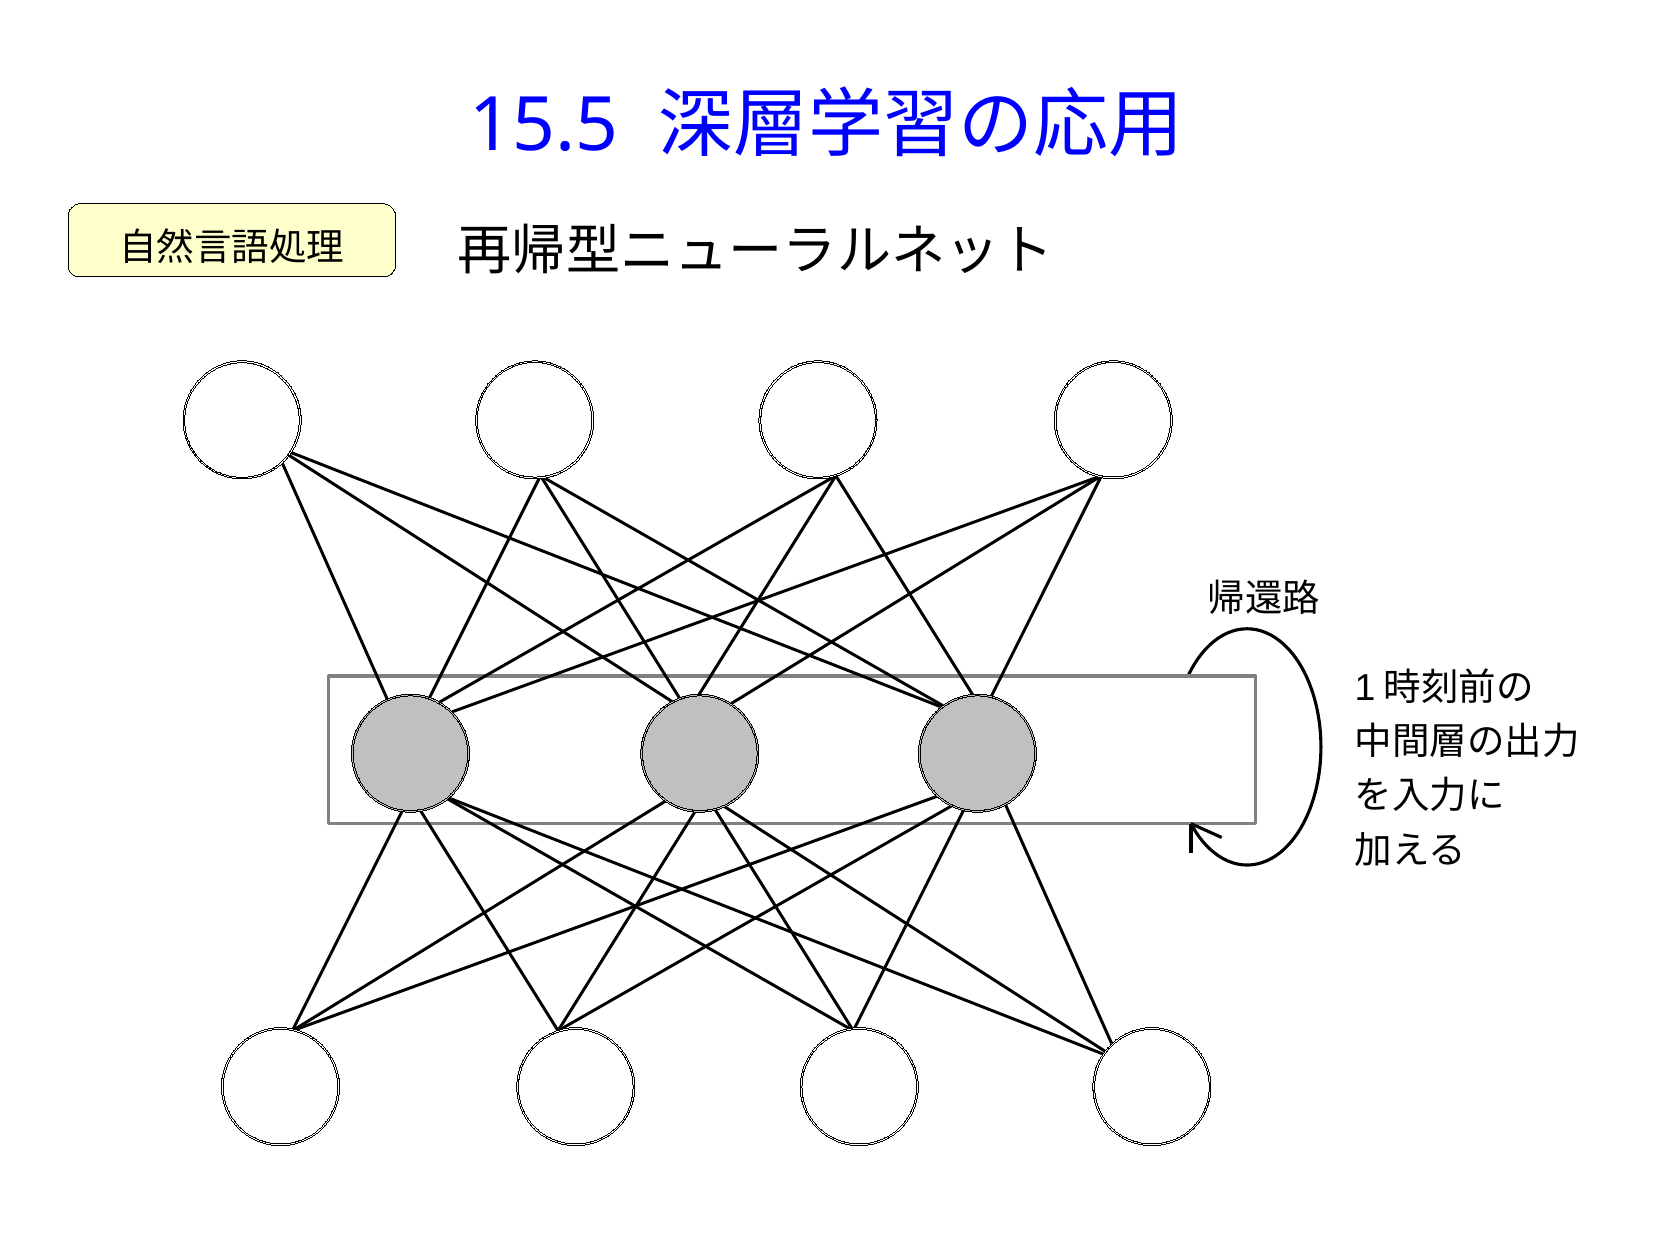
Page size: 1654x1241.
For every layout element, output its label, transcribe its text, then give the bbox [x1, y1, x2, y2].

text_box [800, 1027, 919, 1146]
text_box [869, 676, 924, 698]
text_box 帰還路 [1192, 561, 1336, 633]
text_box [1054, 360, 1173, 479]
text_box [475, 360, 594, 479]
text_box [1092, 1027, 1211, 1146]
text_box [183, 360, 302, 479]
text_box [516, 1027, 635, 1146]
text_box [758, 360, 878, 479]
text_box 自然言語処理 [68, 203, 396, 277]
text_box 1時刻前の 中間層の出力 を入力に 加える [1339, 649, 1595, 890]
text_box [471, 809, 508, 824]
text_box 再帰型ニューラルネット [442, 199, 1070, 296]
text_box [328, 676, 1256, 824]
text_box [221, 1027, 340, 1146]
title 15.5 深層学習の応用 [82, 49, 1571, 194]
